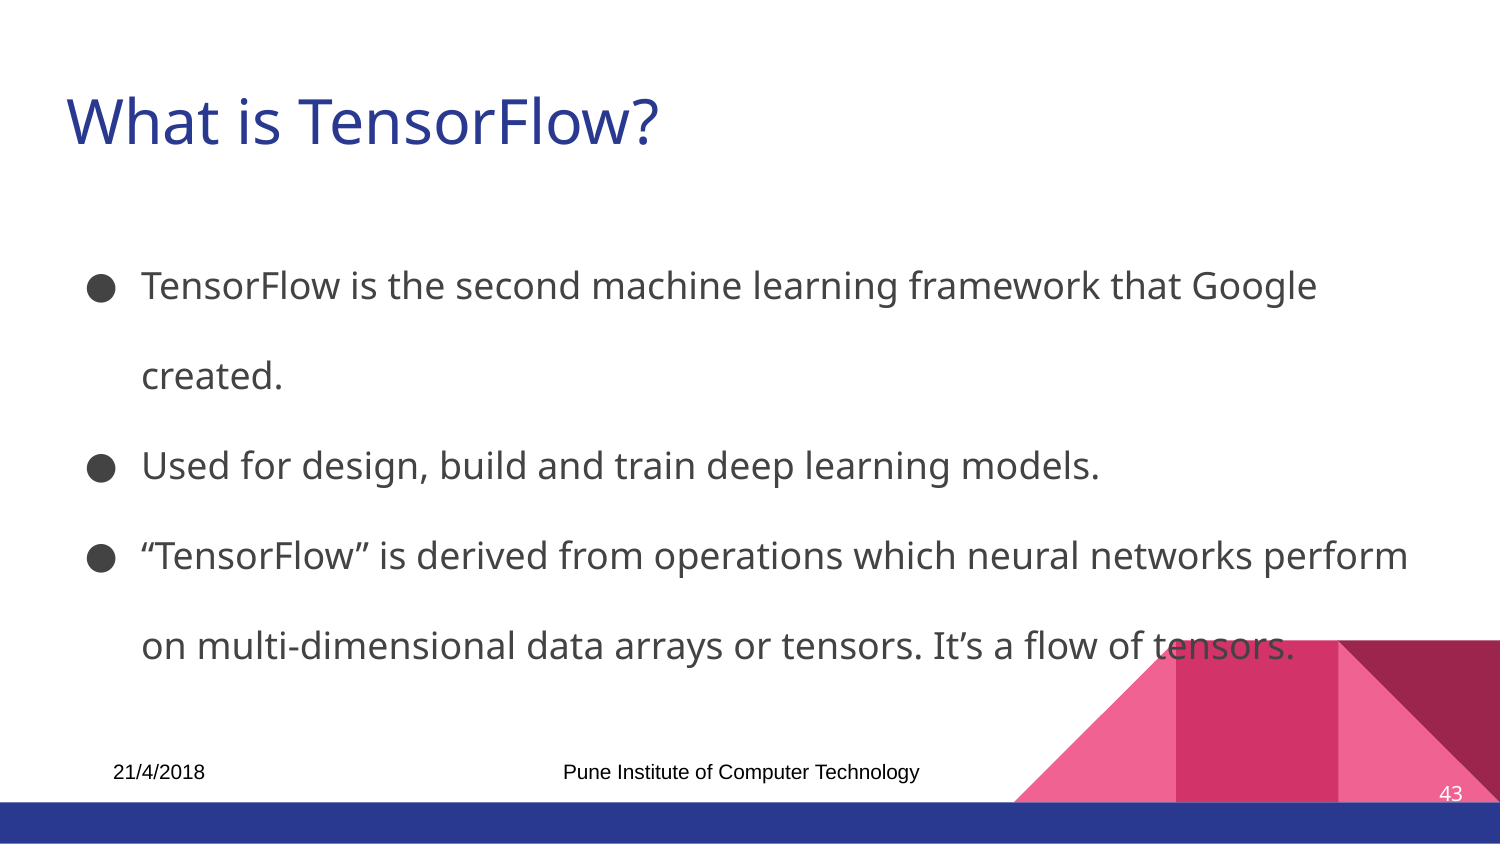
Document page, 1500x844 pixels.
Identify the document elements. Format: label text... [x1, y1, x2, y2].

title What is TensorFlow? [51, 67, 1449, 167]
list TensorFlow is the second machine learning framework that Google created. Used for design, build and train deep learning models. “TensorFlow” is derived from operations which neural networks perform on multi-dimensional data arrays or tensors. It’s a flow of tensors. [51, 201, 1449, 750]
slide_number <number> [1387, 762, 1478, 828]
